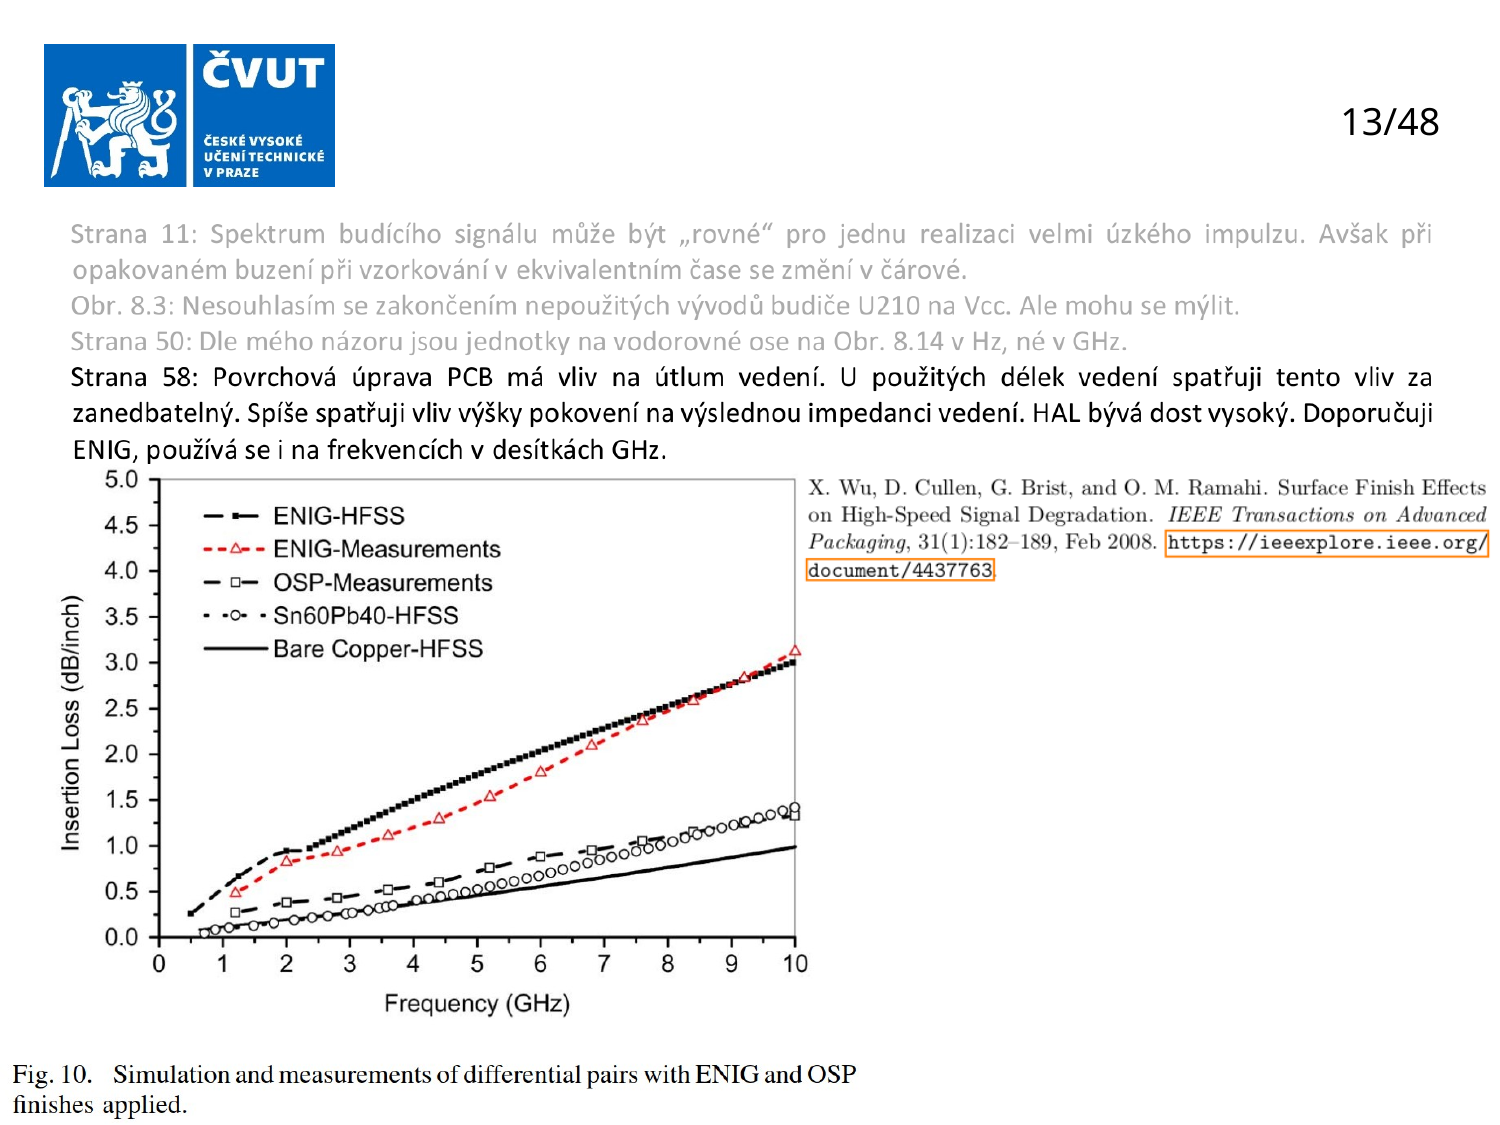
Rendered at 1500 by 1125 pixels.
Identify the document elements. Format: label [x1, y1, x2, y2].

picture [44, 44, 335, 187]
picture [0, 361, 1500, 1124]
text_box [15, 216, 1486, 361]
